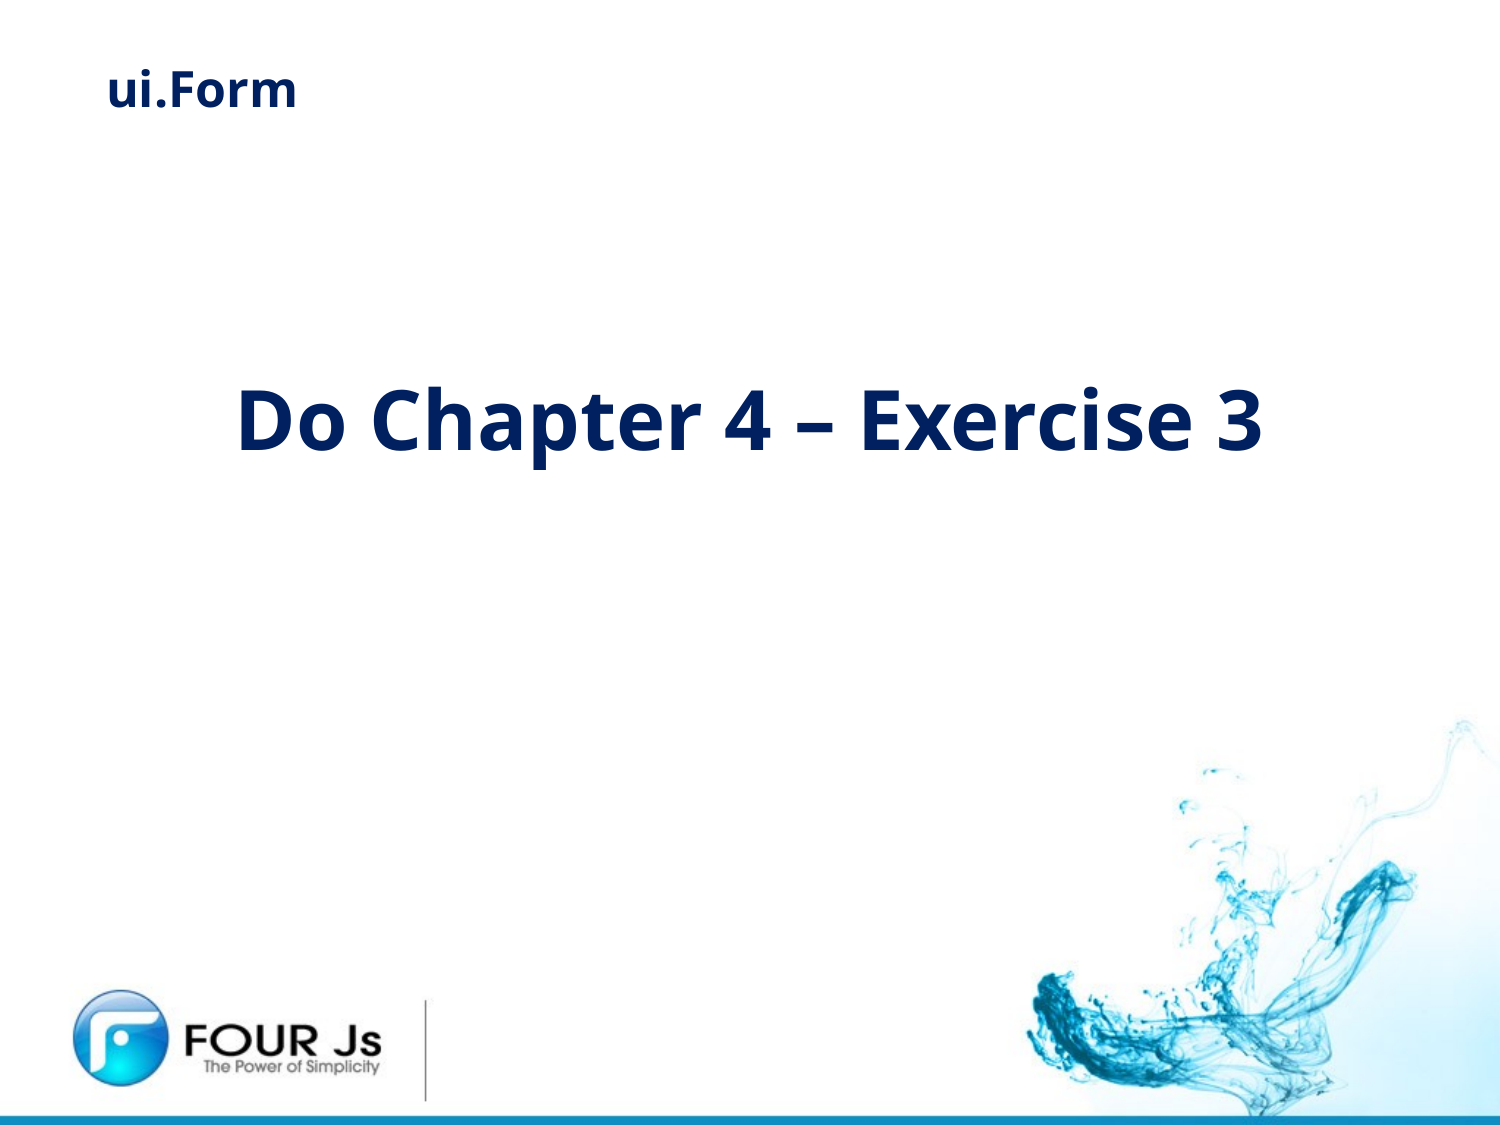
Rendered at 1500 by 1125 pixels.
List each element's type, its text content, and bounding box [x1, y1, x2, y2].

picture [0, 0, 1500, 1122]
title ui.Form [106, 35, 1388, 142]
text_box Do Chapter 4 – Exercise 3 [35, 354, 1465, 594]
